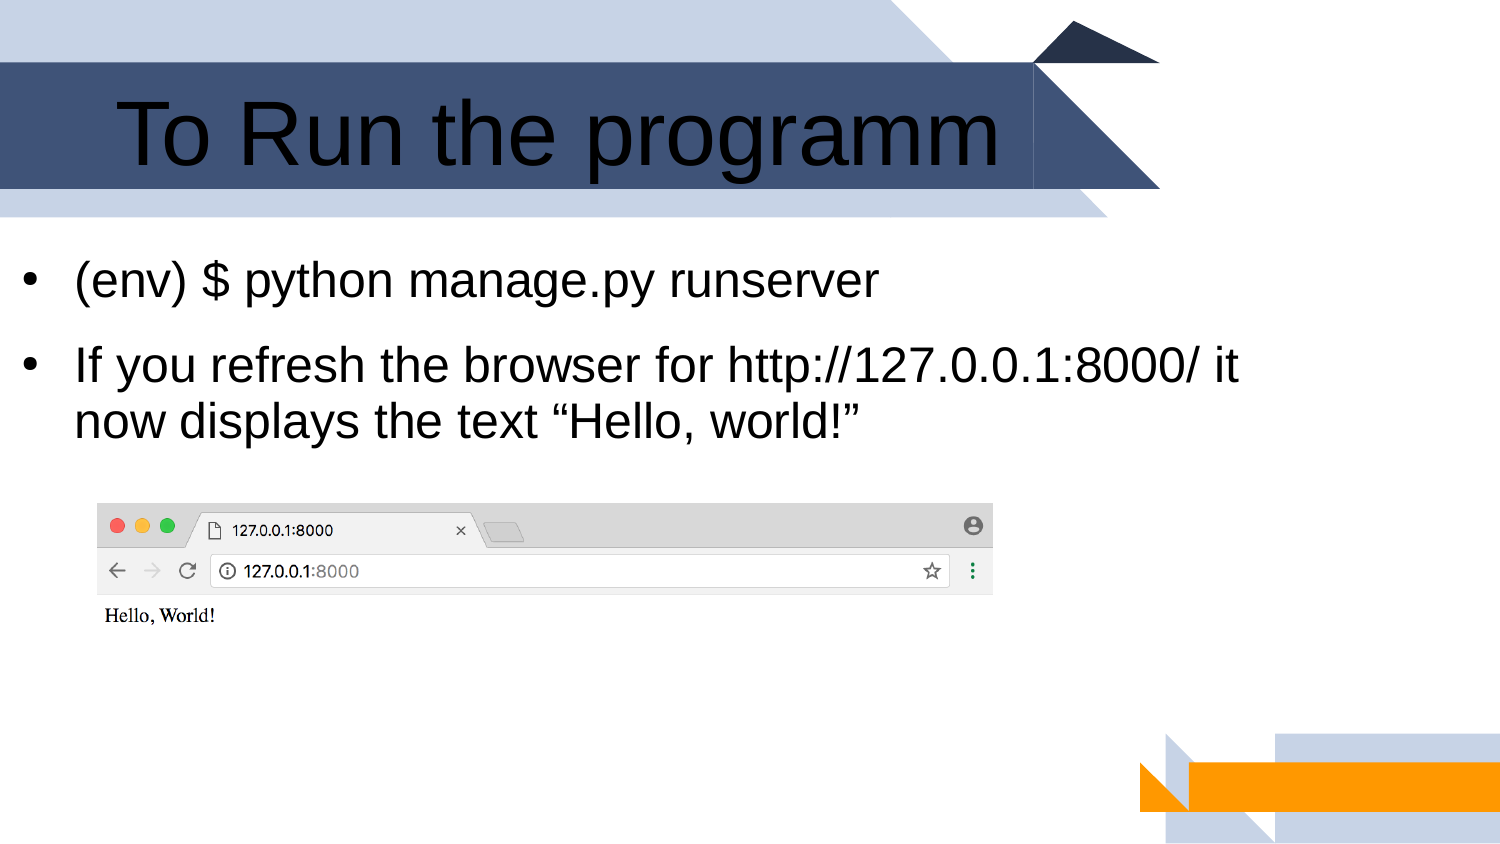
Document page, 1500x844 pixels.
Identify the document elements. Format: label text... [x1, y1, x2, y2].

list (env) $ python manage.py runserver If you refresh the browser for http://127.0.0.1:8000/ it now displays the text “Hello, world!” [3, 252, 1312, 699]
picture [97, 503, 993, 829]
title To Run the programm [0, 31, 1190, 237]
